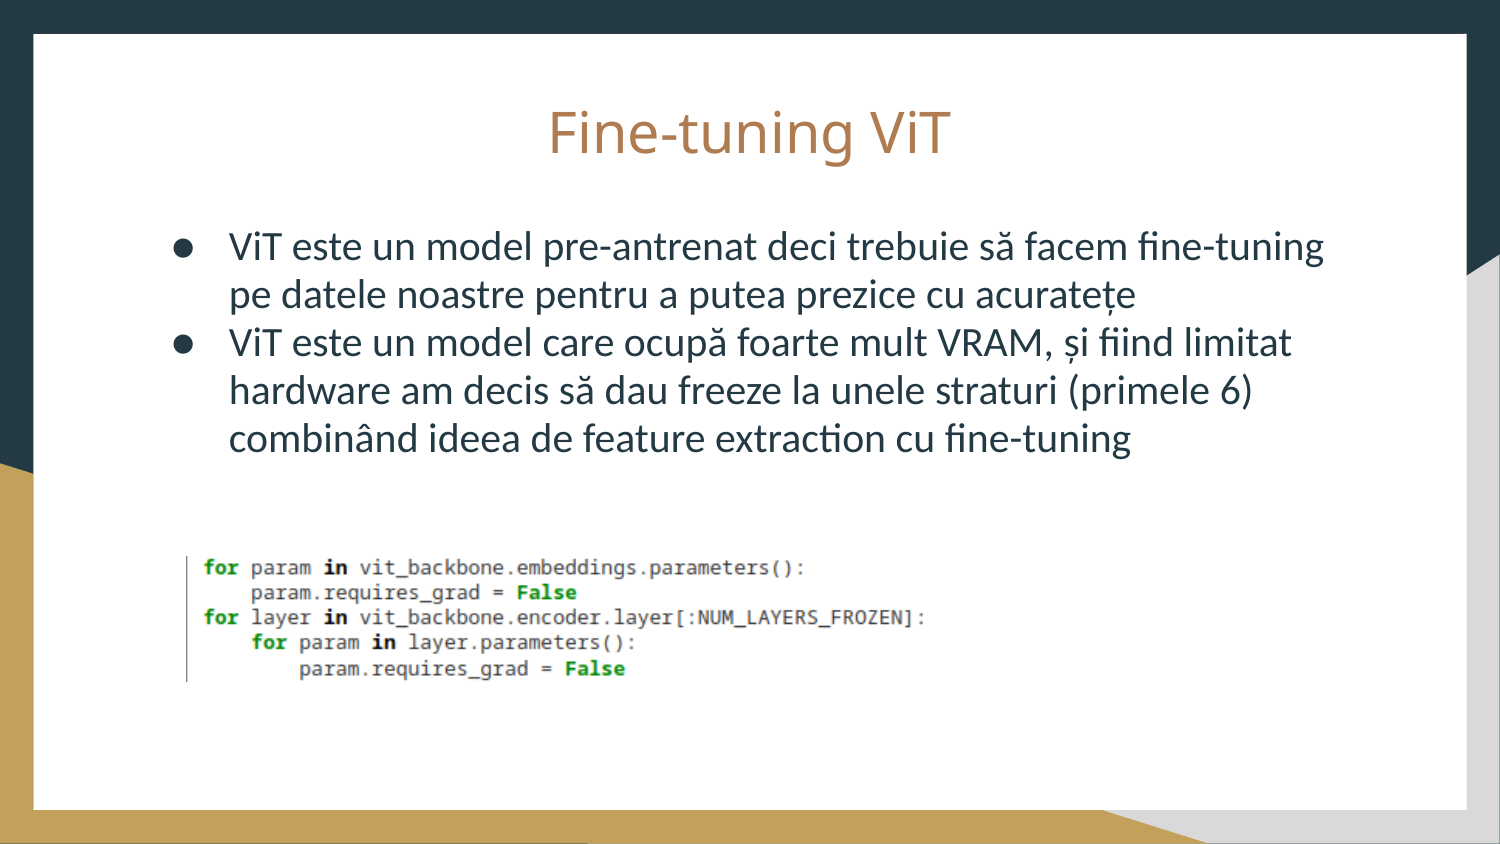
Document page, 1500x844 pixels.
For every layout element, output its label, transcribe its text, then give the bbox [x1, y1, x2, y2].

picture [186, 556, 949, 682]
list ViT este un model pre-antrenat deci trebuie să facem fine-tuning pe datele noastre pentru a putea prezice cu acuratețe ViT este un model care ocupă foarte mult VRAM, și fiind limitat hardware am decis să dau freeze la unele straturi (primele 6) combinând ideea de feature extraction cu fine-tuning [139, 207, 1371, 526]
title Fine-tuning ViT [134, 77, 1366, 186]
